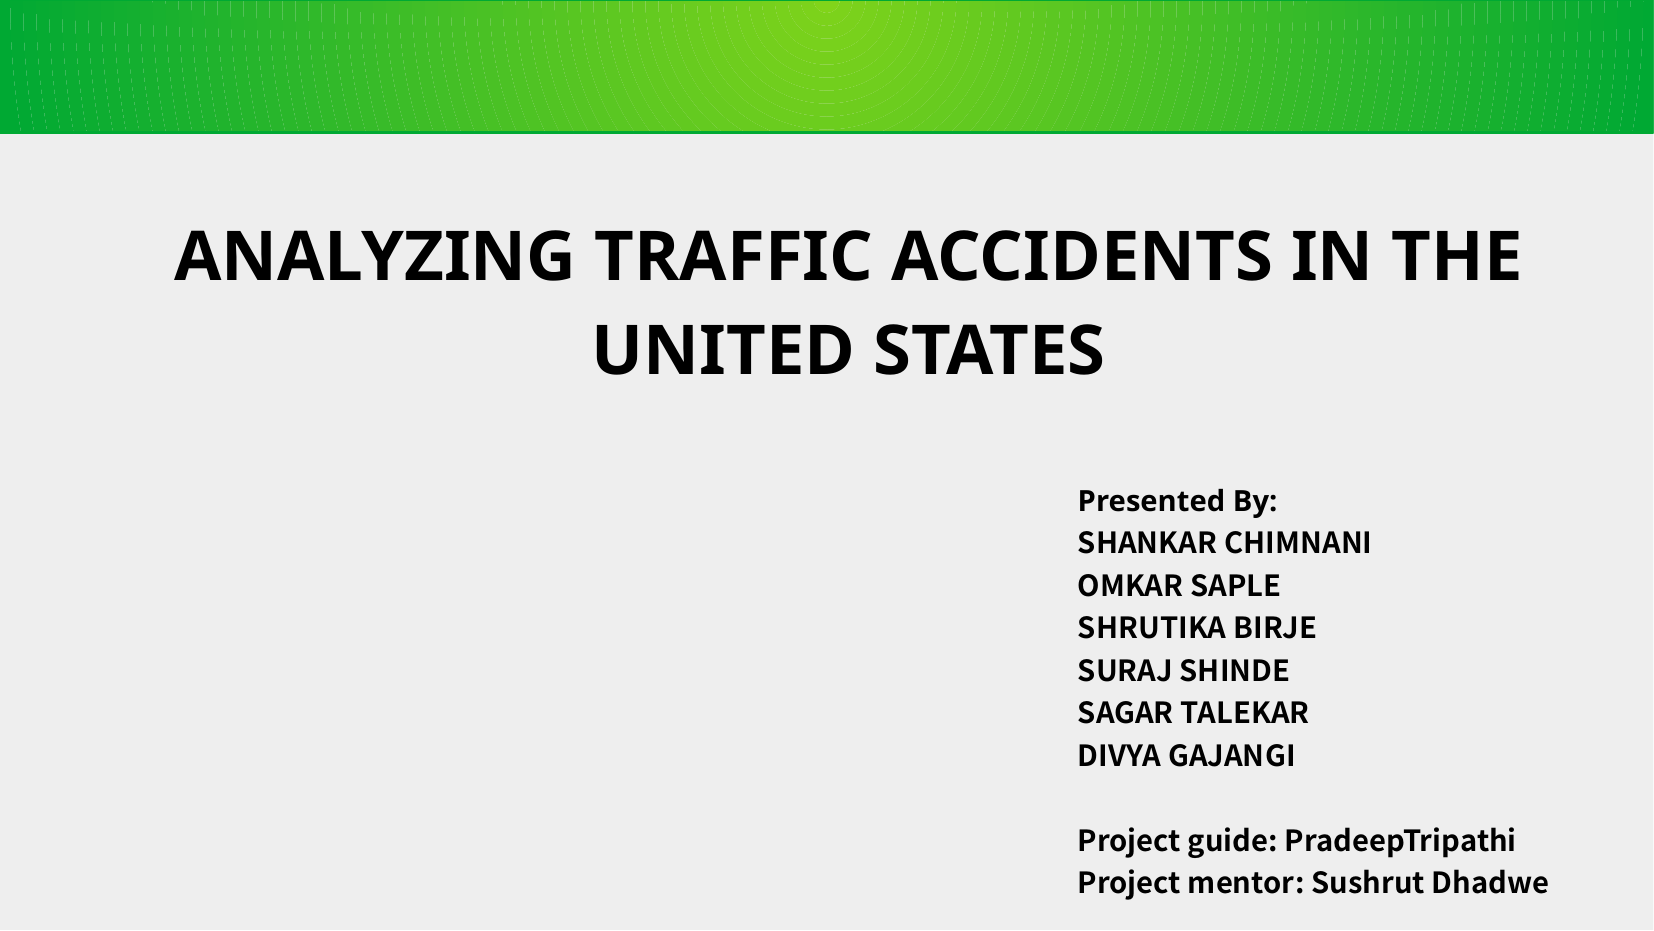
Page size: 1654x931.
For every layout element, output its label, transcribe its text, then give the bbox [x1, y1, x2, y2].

text_box Presented By: SHANKAR CHIMNANI OMKAR SAPLE SHRUTIKA BIRJE SURAJ SHINDE SAGAR TALEKAR DIVYA GAJANGI Project guide: PradeepTripathi Project mentor: Sushrut Dhadwe [1062, 472, 1595, 929]
title ANALYZING TRAFFIC ACCIDENTS IN THE UNITED STATES [103, 231, 1595, 370]
